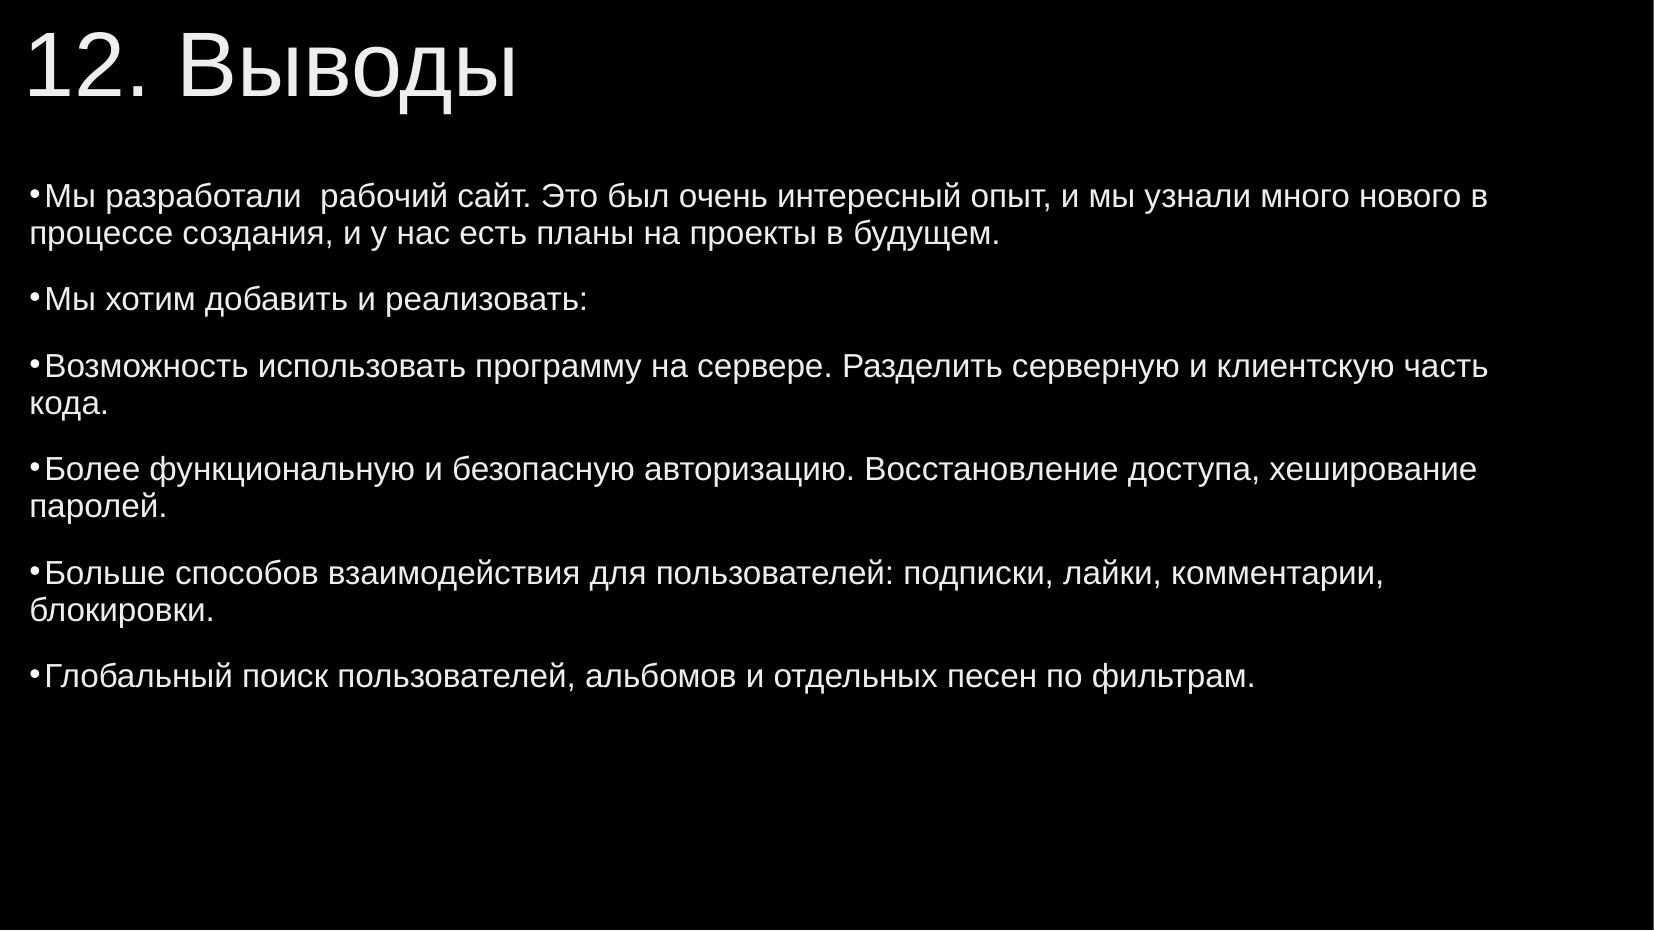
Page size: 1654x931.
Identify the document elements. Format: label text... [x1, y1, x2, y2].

text_box Мы разработали рабочий сайт. Это был очень интересный опыт, и мы узнали много нового в процессе создания, и у нас есть планы на проекты в будущем. Мы хотим добавить и реализовать: Возможность использовать программу на сервере. Разделить серверную и клиентскую часть кода. Более функциональную и безопасную авторизацию. Восстановление доступа, хеширование паролей. Больше способов взаимодействия для пользователей: подписки, лайки, комментарии, блокировки. Глобальный поиск пользователей, альбомов и отдельных песен по фильтрам. [29, 177, 1518, 827]
text_box 12. Выводы [23, 11, 1589, 119]
